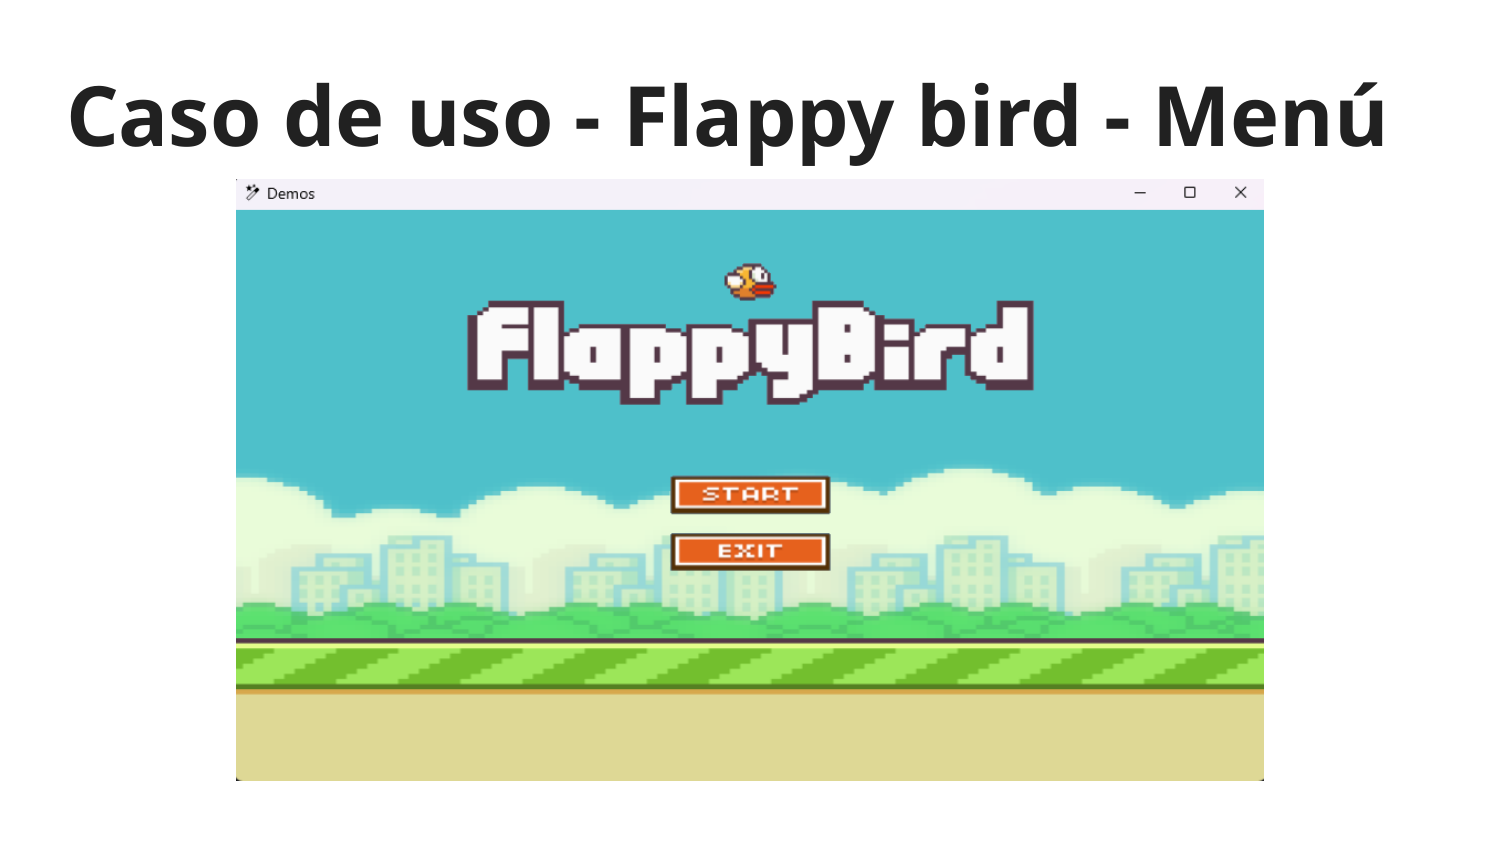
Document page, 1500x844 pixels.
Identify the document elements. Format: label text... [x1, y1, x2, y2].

title Caso de uso - Flappy bird - Menú [51, 48, 1449, 180]
picture [236, 179, 1264, 781]
